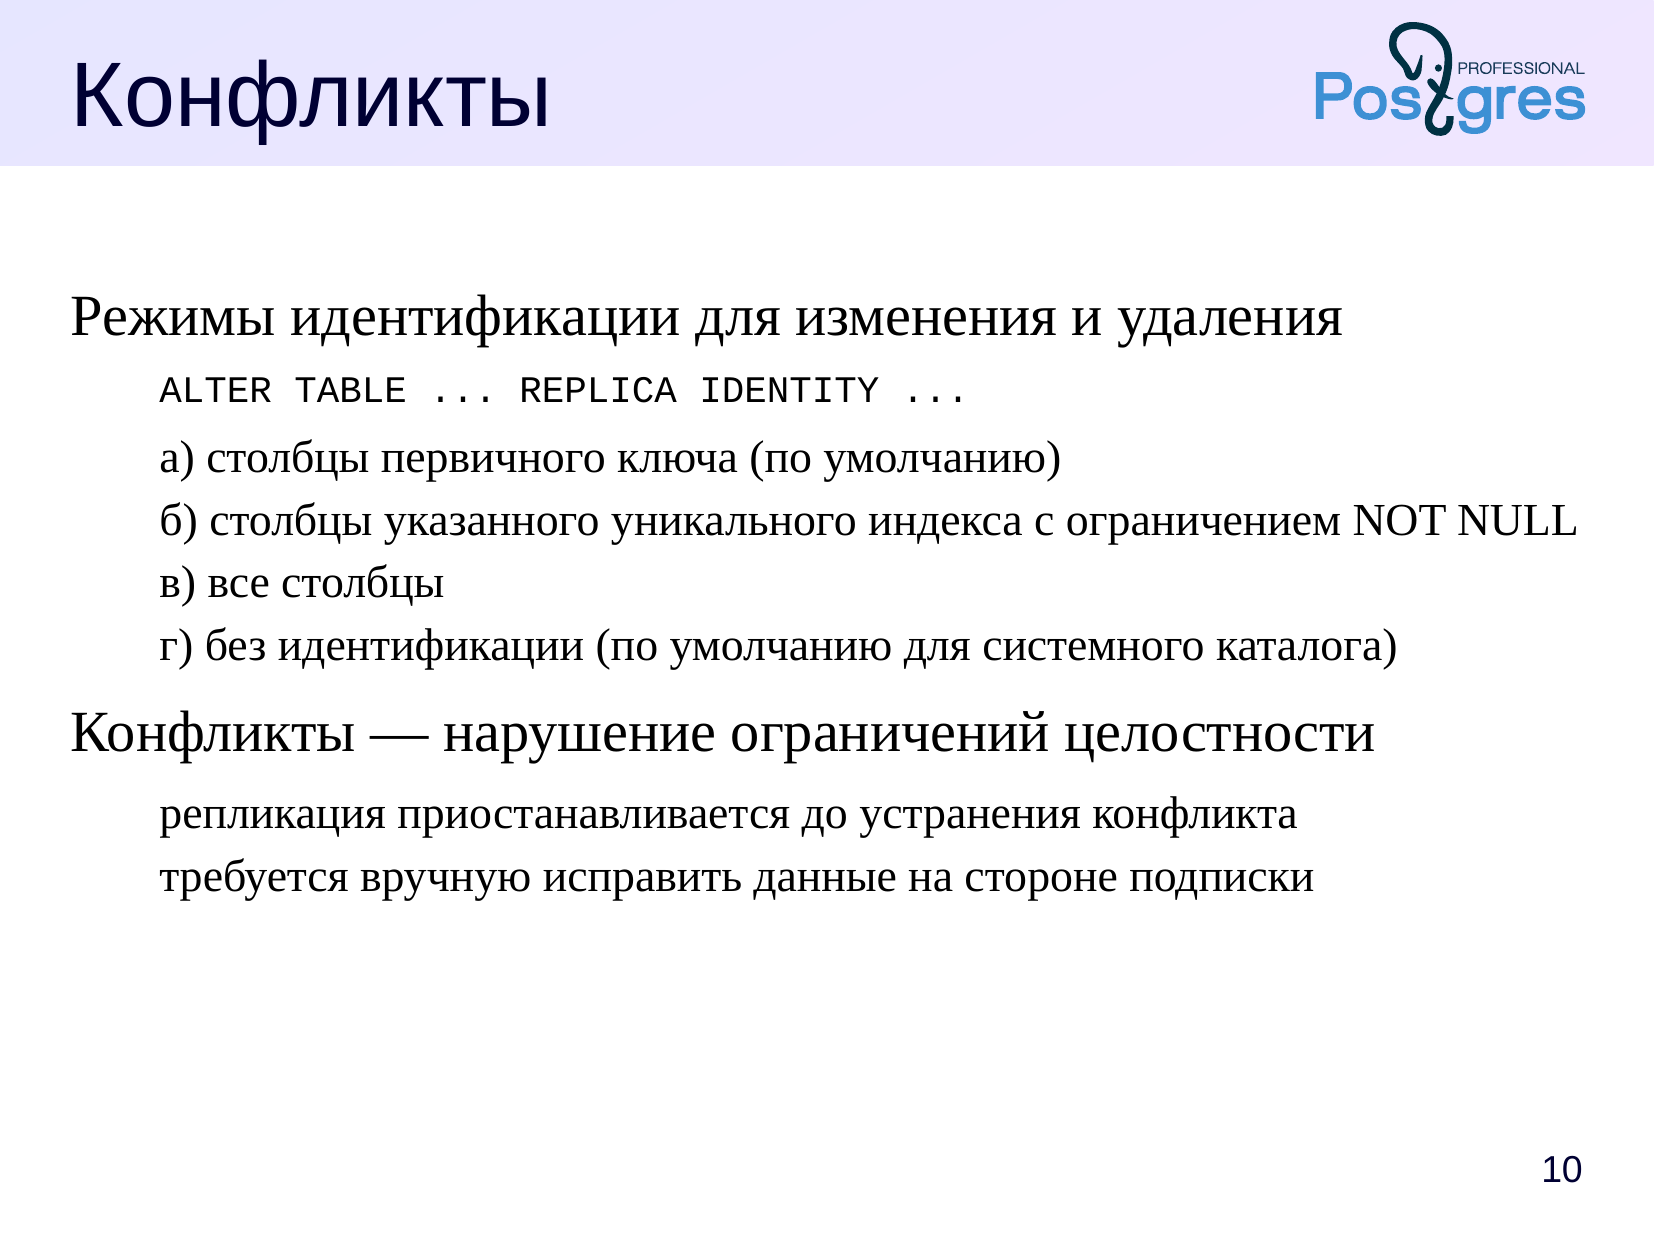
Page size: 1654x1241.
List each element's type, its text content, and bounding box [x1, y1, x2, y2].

title Конфликты [70, 43, 1276, 249]
list Режимы идентификации для изменения и удаления ALTER TABLE ... REPLICA IDENTITY ... а) столбцы первичного ключа (по умолчанию) б) столбцы указанного уникального индекса с ограничением NOT NULL в) все столбцы г) без идентификации (по умолчанию для системного каталога) Конфликты — нарушение ограничений целостности репликация приостанавливается до устранения конфликта требуется вручную исправить данные на стороне подписки [70, 283, 1583, 1134]
